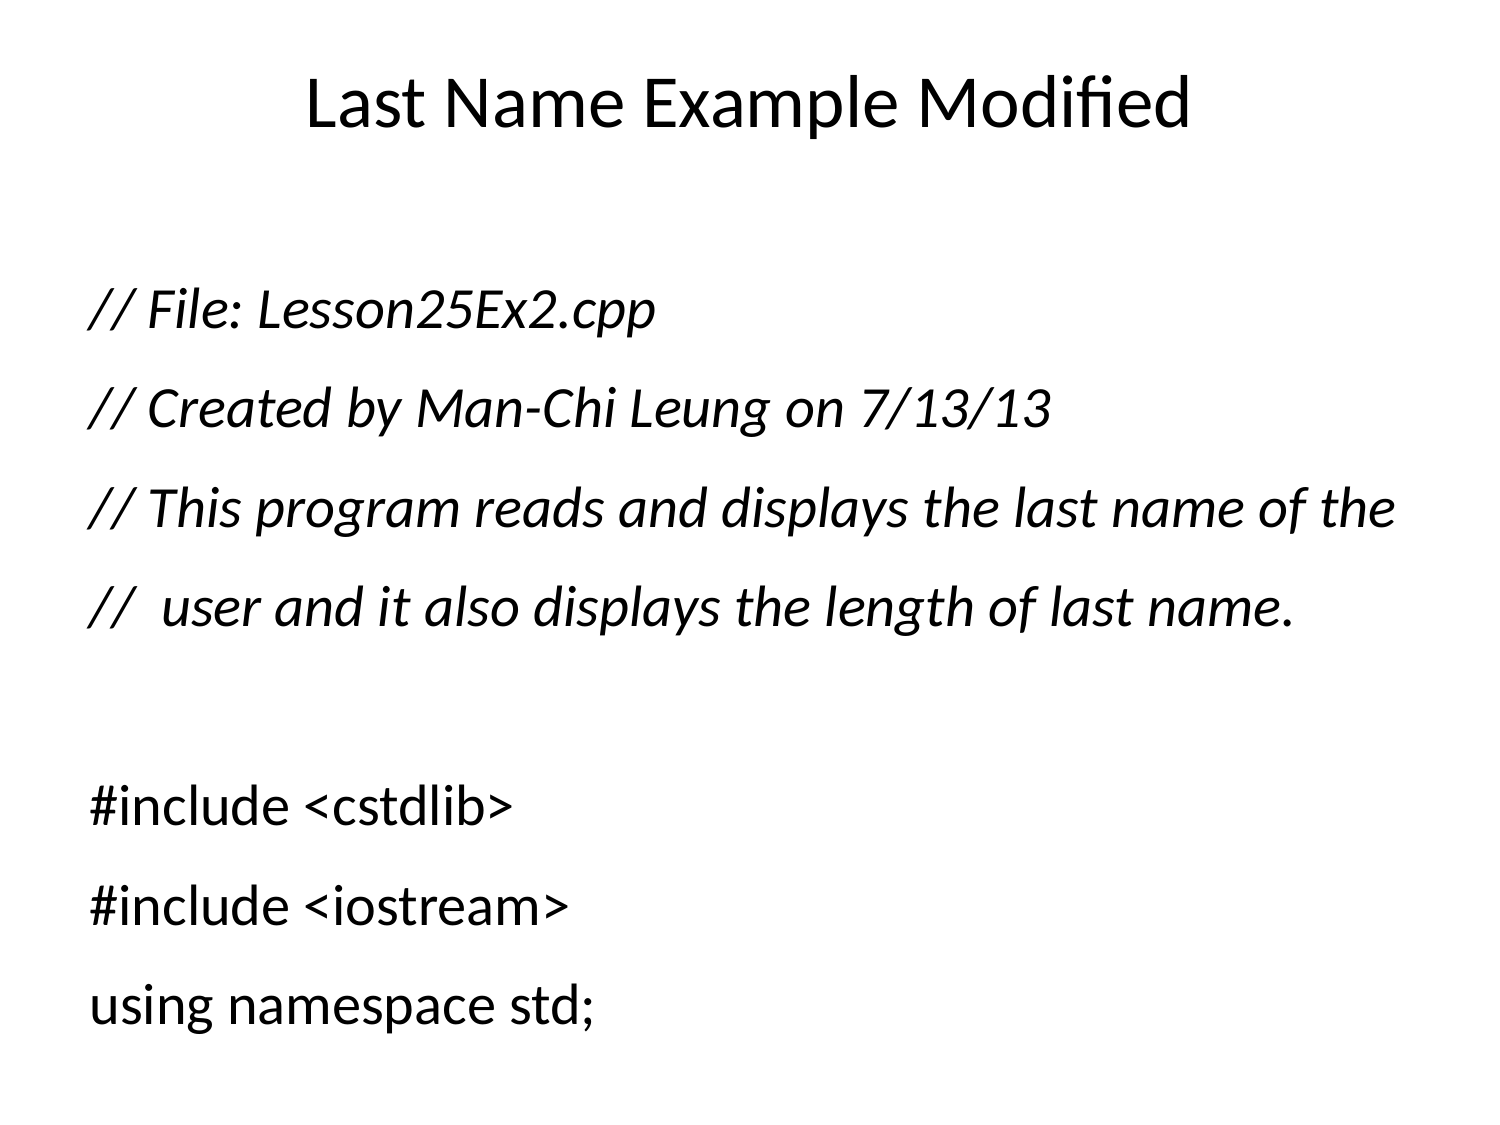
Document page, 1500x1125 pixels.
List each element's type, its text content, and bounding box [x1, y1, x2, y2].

title Last Name Example Modified [75, 45, 1425, 233]
list // File: Lesson25Ex2.cpp // Created by Man-Chi Leung on 7/13/13 // This program reads and displays the last name of the // user and it also displays the length of last name. #include <cstdlib> #include <iostream> using namespace std; [75, 262, 1425, 1005]
